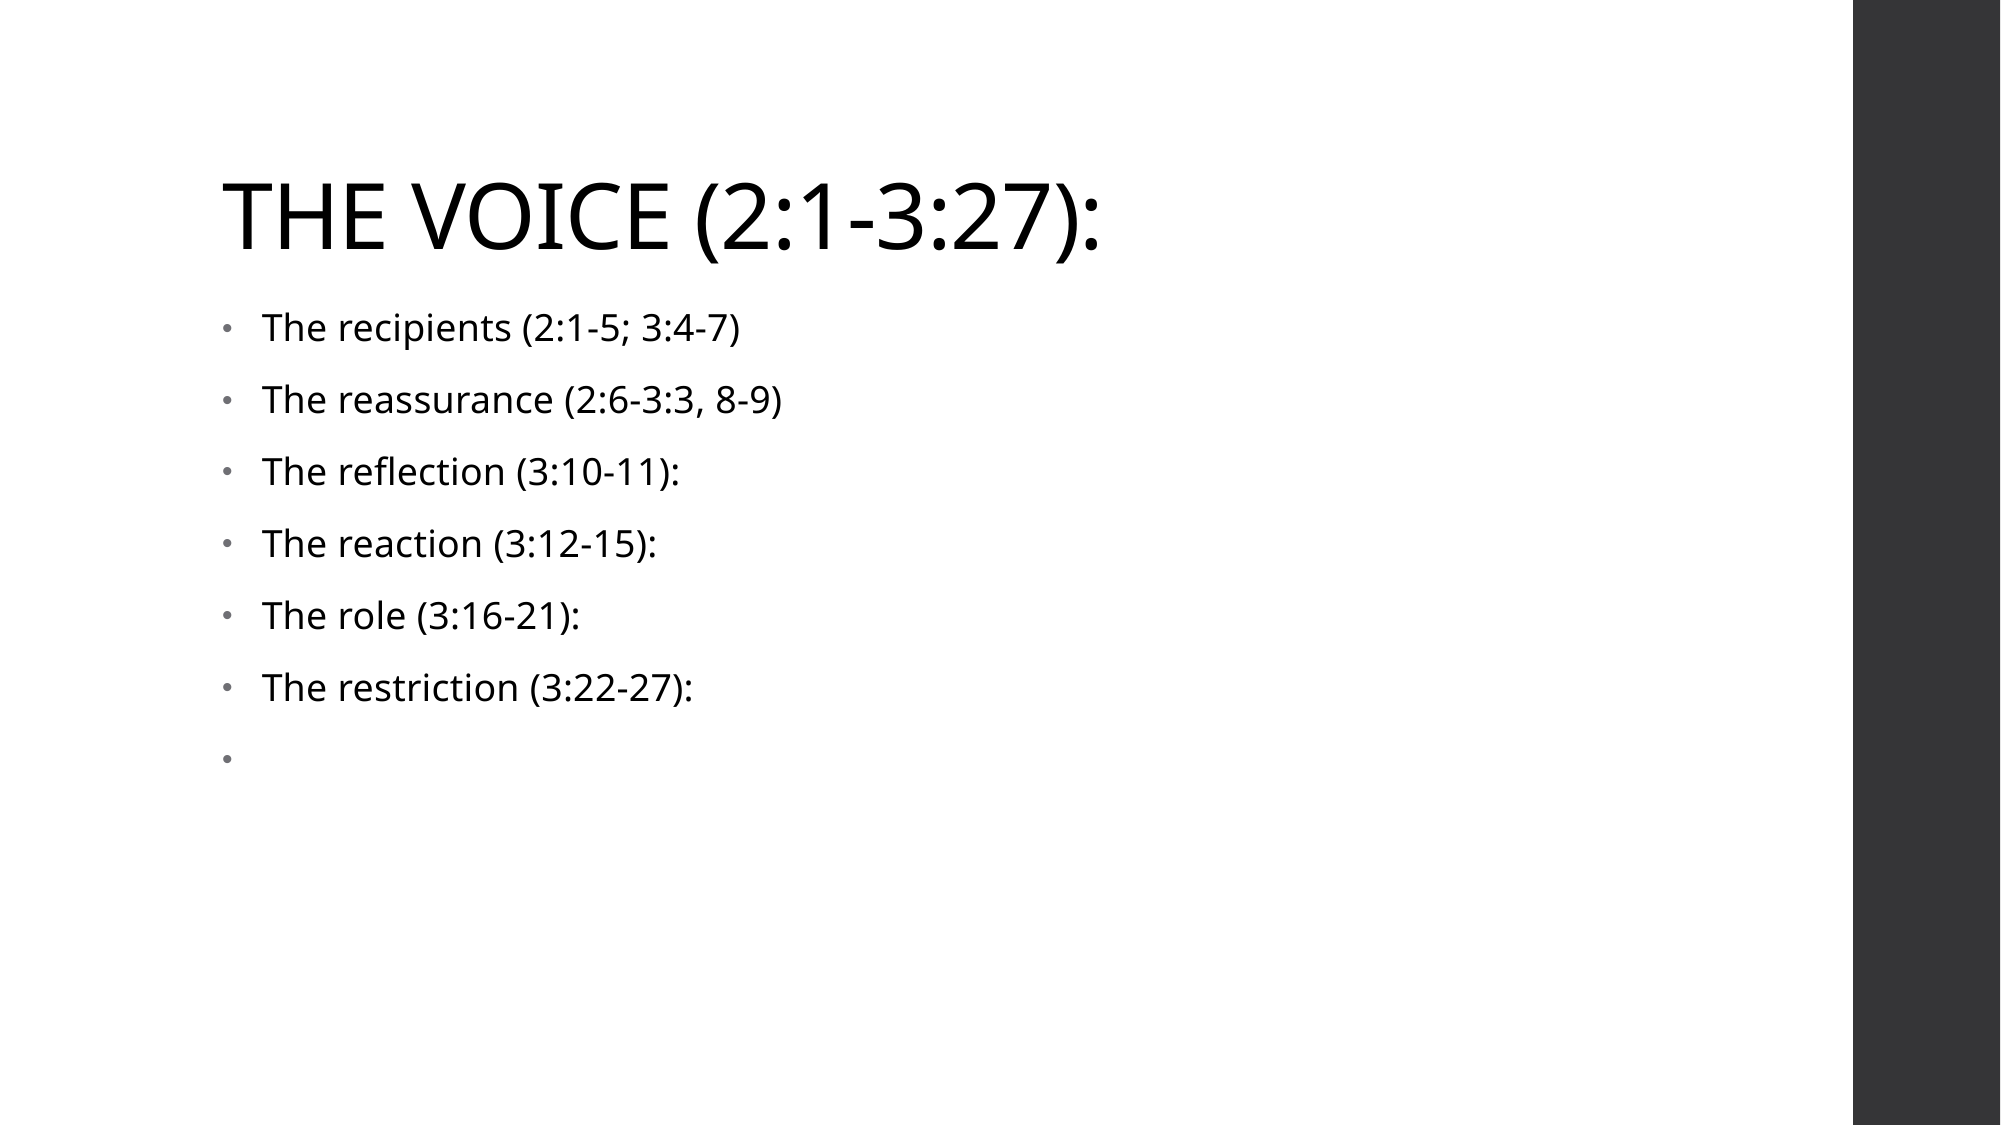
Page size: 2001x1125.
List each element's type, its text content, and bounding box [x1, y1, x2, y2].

title THE VOICE (2:1-3:27): [206, 60, 1797, 278]
list The recipients (2:1-5; 3:4-7) The reassurance (2:6-3:3, 8-9) The reflection (3:10-11): The reaction (3:12-15): The role (3:16-21): The restriction (3:22-27): [206, 299, 1617, 1014]
